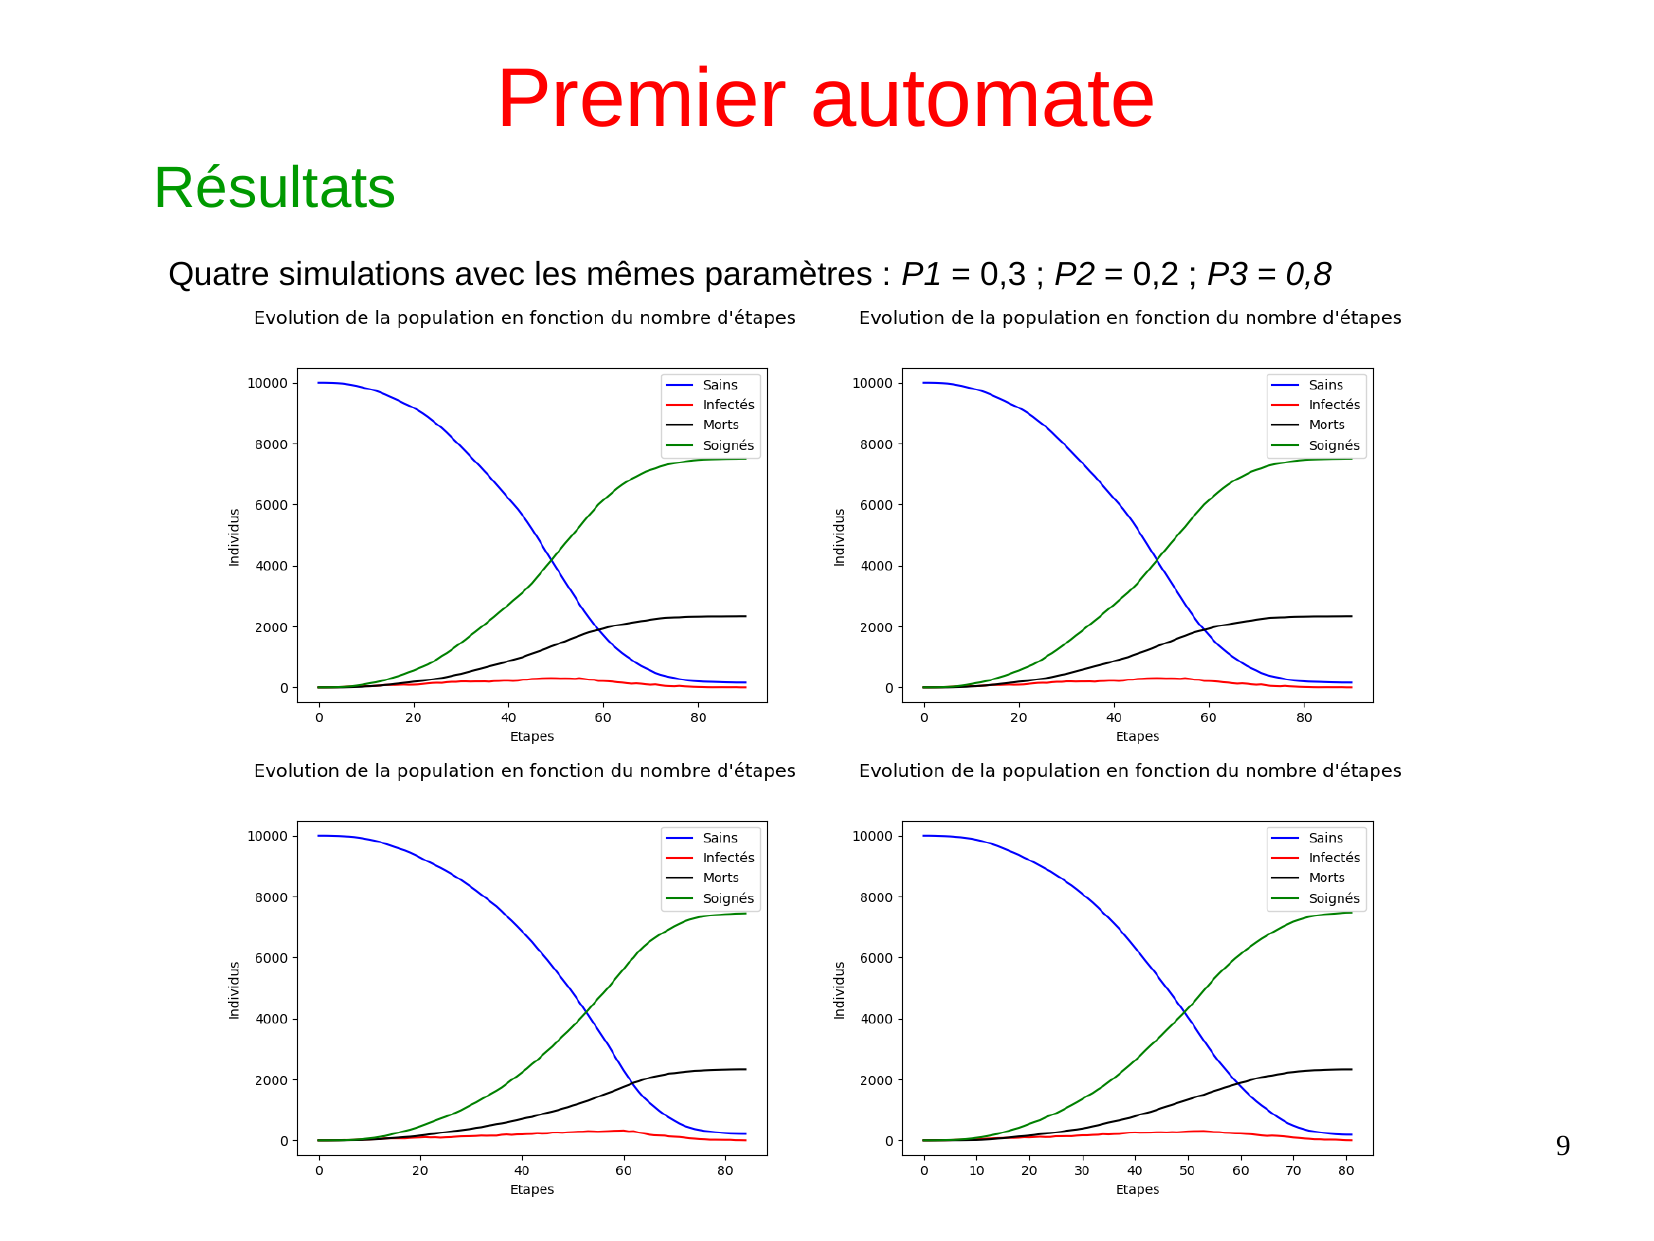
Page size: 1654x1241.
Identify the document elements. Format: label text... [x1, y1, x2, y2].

list Résultats [82, 201, 1571, 875]
picture [221, 299, 1433, 1205]
text_box Quatre simulations avec les mêmes paramètres : P1 = 0,3 ; P2 = 0,2 ; P3 = 0,8 [153, 248, 1359, 300]
title Premier automate [82, 0, 1571, 201]
